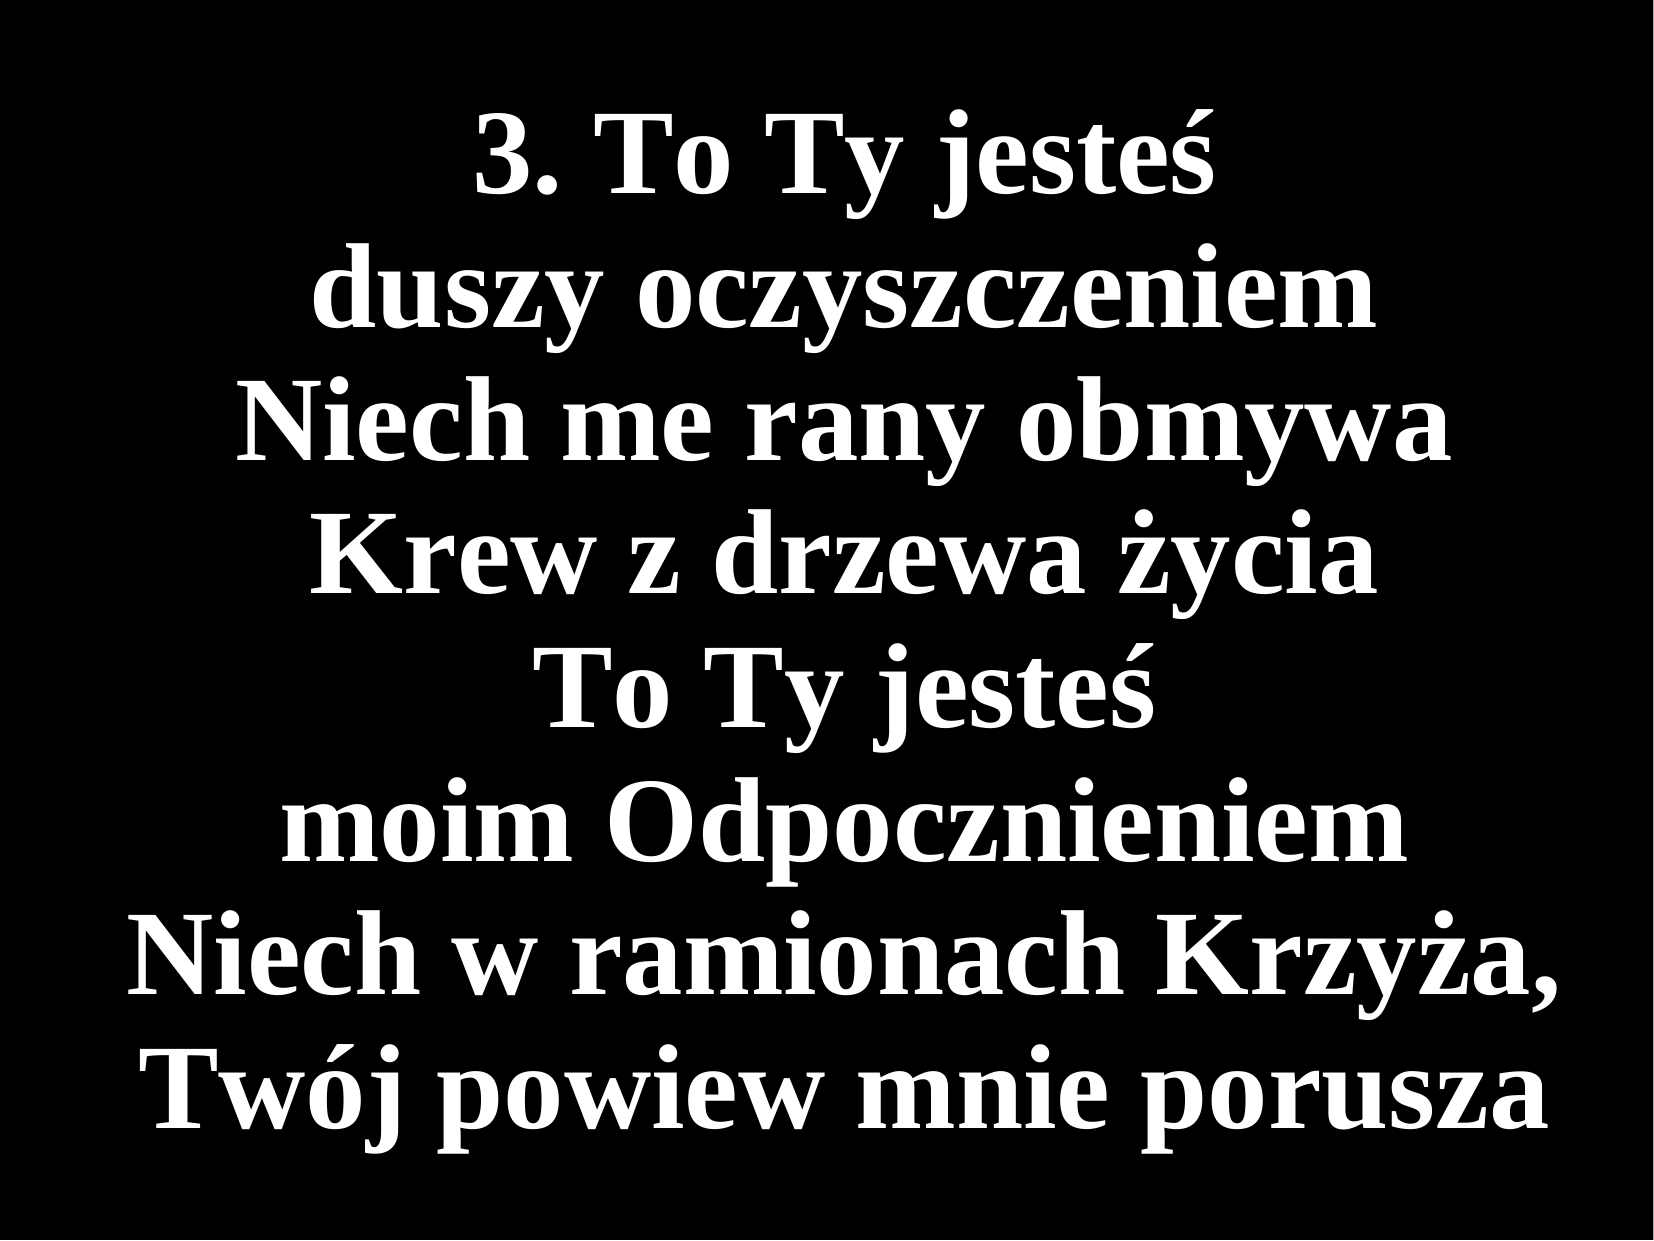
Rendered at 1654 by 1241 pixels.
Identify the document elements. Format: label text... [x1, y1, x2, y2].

subtitle 3. To Ty jesteś duszy oczyszczeniem Niech me rany obmywa Krew z drzewa życia To Ty jesteś moim Odpocznieniem Niech w ramionach Krzyża, Twój powiew mnie porusza [0, 0, 1654, 1241]
